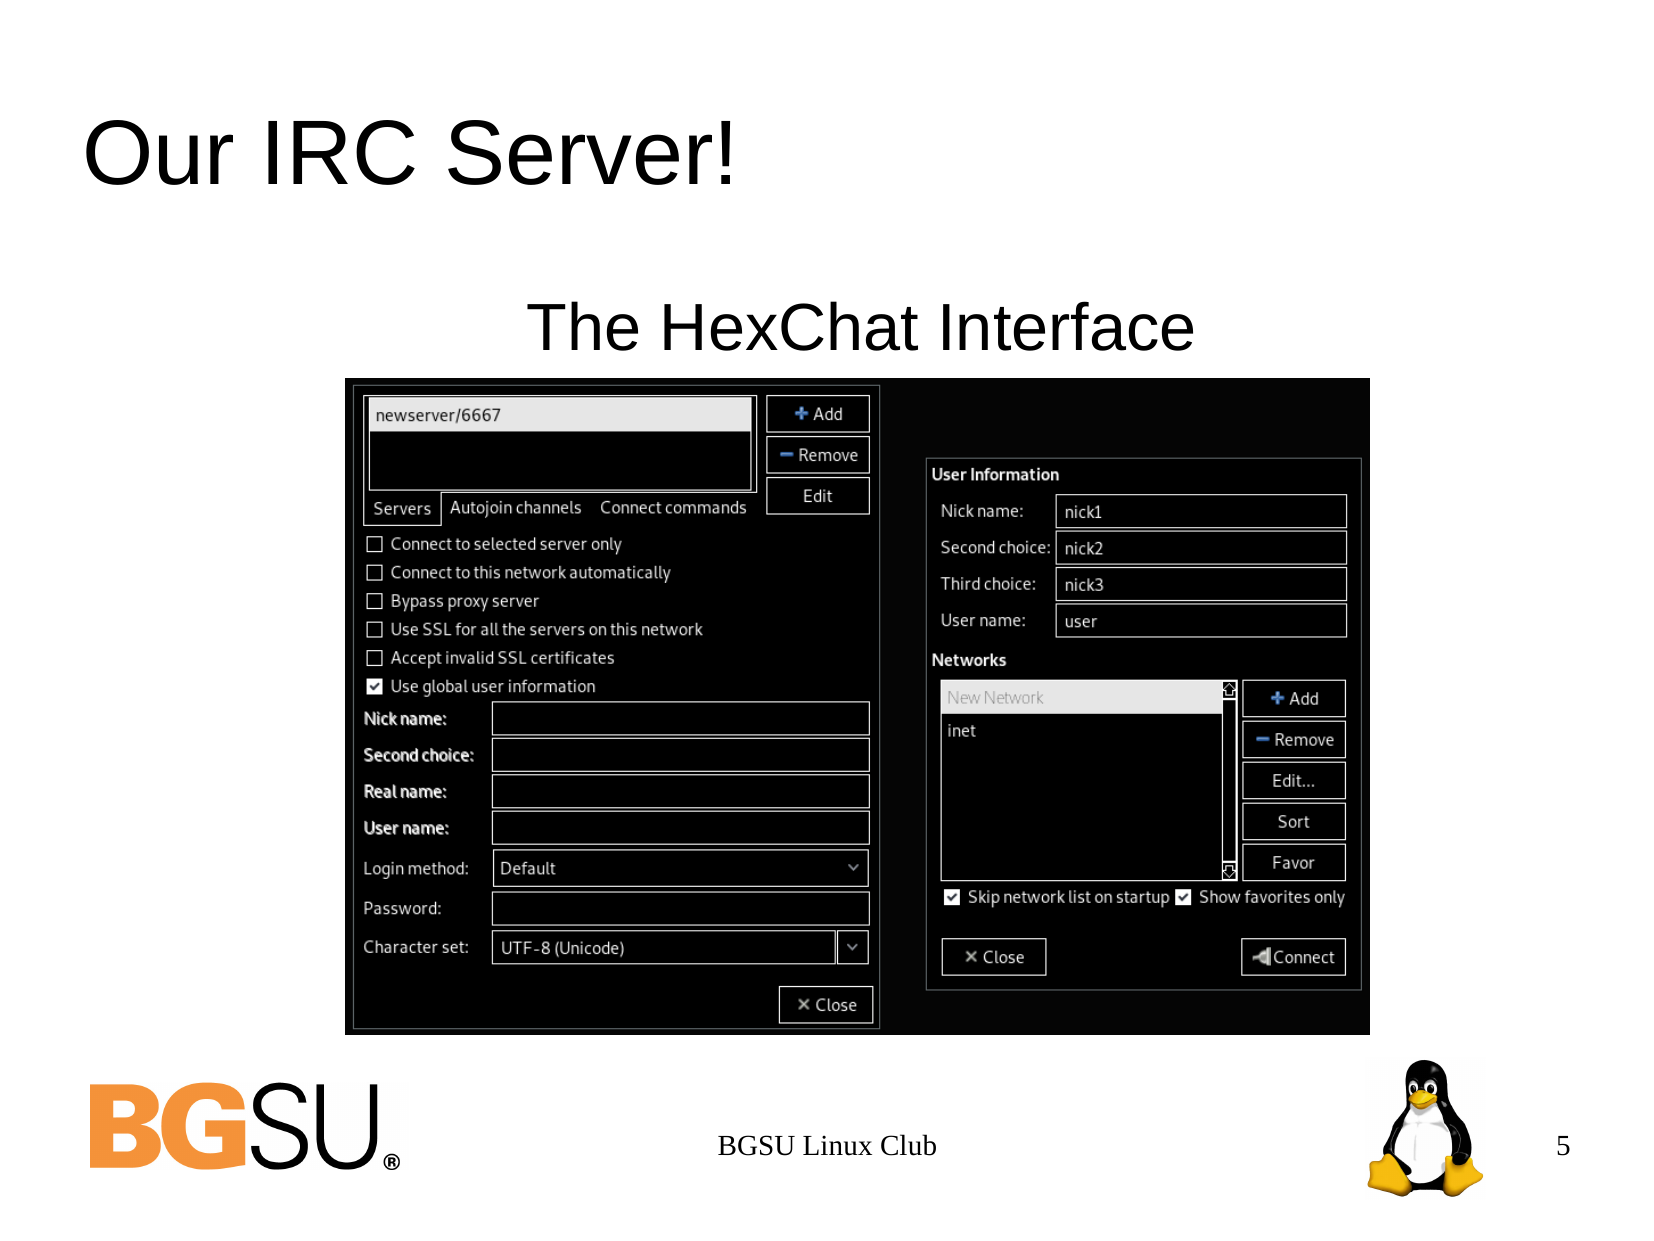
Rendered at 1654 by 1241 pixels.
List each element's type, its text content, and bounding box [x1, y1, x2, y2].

list The HexChat Interface [82, 290, 1571, 1010]
title Our IRC Server! [82, 49, 1571, 257]
picture [90, 1082, 409, 1171]
picture [345, 378, 1370, 1036]
picture [1365, 1057, 1486, 1201]
